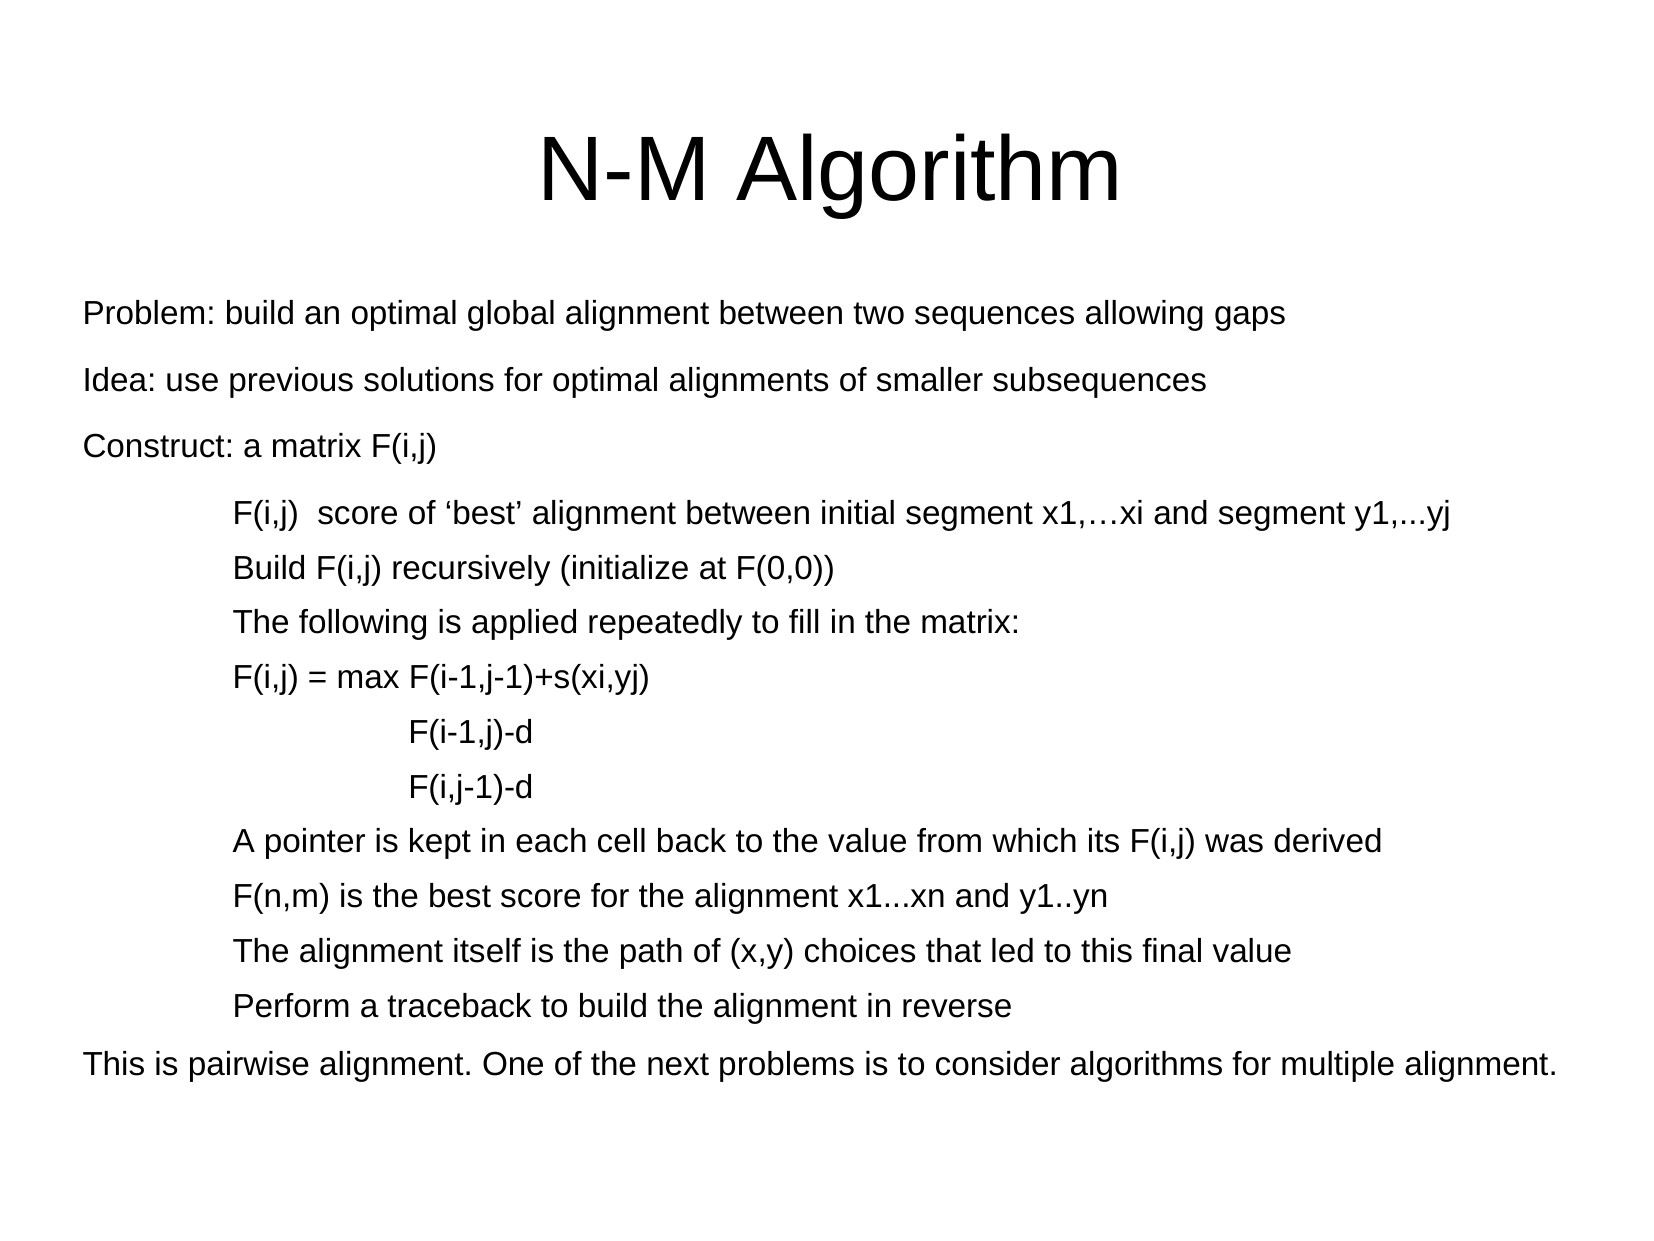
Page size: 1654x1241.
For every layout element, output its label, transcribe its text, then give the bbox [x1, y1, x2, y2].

text_box N-M Algorithm [86, 70, 1575, 263]
text_box Problem: build an optimal global alignment between two sequences allowing gaps Idea: use previous solutions for optimal alignments of smaller subsequences Construct: a matrix F(i,j) F(i,j) score of ‘best’ alignment between initial segment x1,…xi and segment y1,...yj Build F(i,j) recursively (initialize at F(0,0)) The following is applied repeatedly to fill in the matrix: F(i,j) = max F(i-1,j-1)+s(xi,yj) F(i-1,j)-d F(i,j-1)-d A pointer is kept in each cell back to the value from which its F(i,j) was derived F(n,m) is the best score for the alignment x1...xn and y1..yn The alignment itself is the path of (x,y) choices that led to this final value Perform a traceback to build the alignment in reverse This is pairwise alignment. One of the next problems is to consider algorithms for multiple alignment. [82, 290, 1571, 901]
